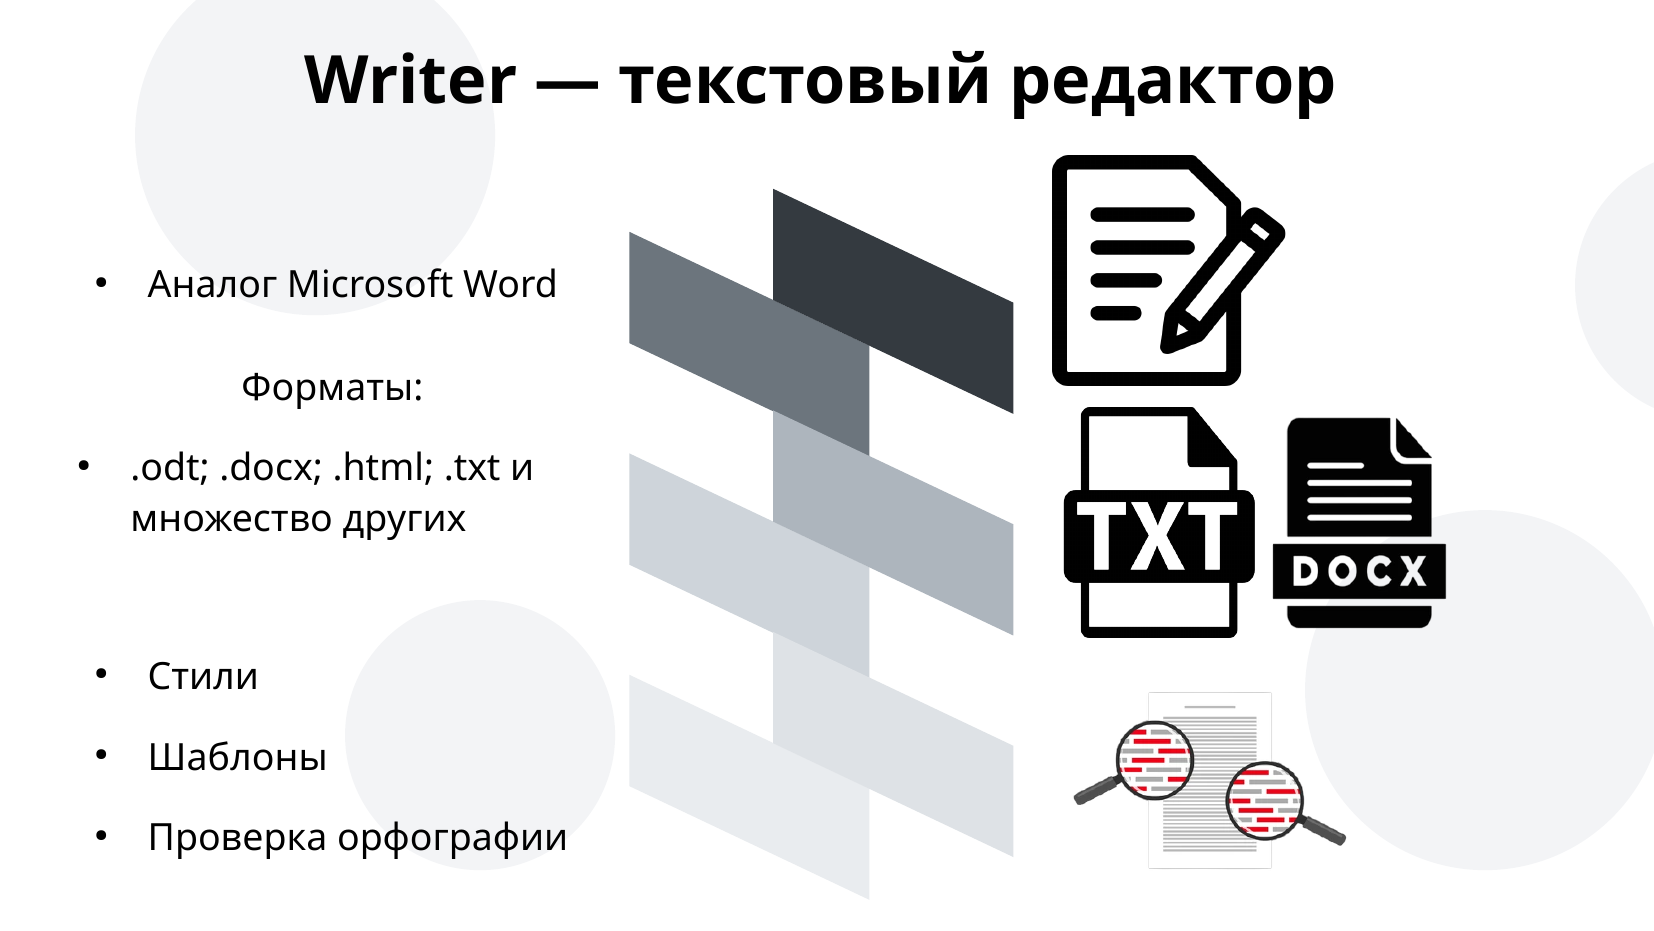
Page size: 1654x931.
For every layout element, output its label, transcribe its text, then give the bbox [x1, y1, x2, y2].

title Writer — текстовый редактор [76, 0, 1565, 156]
list Форматы: .odt; .docx; .html; .txt и множество других [40, 360, 554, 591]
picture [1051, 155, 1524, 664]
list Стили Шаблоны Проверка орфографии [76, 649, 591, 880]
list Аналог Microsoft Word [76, 177, 591, 408]
picture [1051, 673, 1368, 904]
